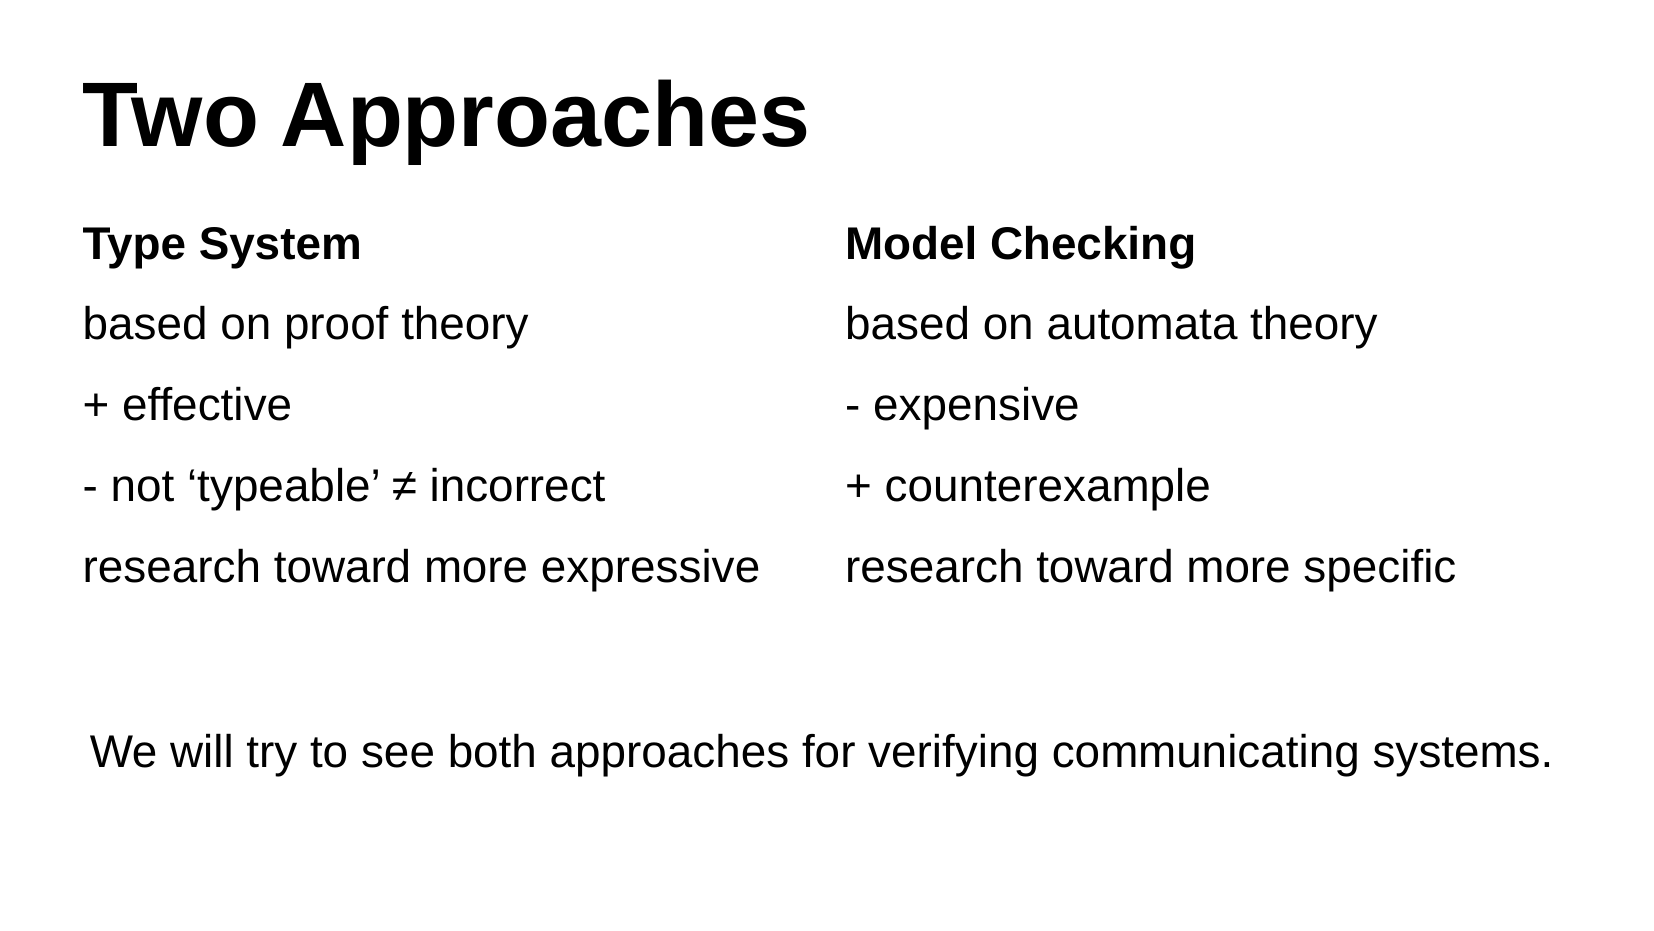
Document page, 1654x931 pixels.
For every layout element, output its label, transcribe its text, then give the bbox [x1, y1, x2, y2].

list Type System based on proof theory + effective - not ‘typeable’ ≠ incorrect research toward more expressive [82, 217, 809, 631]
title Two Approaches [82, 37, 1571, 193]
text_box We will try to see both approaches for verifying communicating systems. [75, 718, 1570, 785]
list Model Checking based on automata theory - expensive + counterexample research toward more specific [845, 217, 1572, 631]
